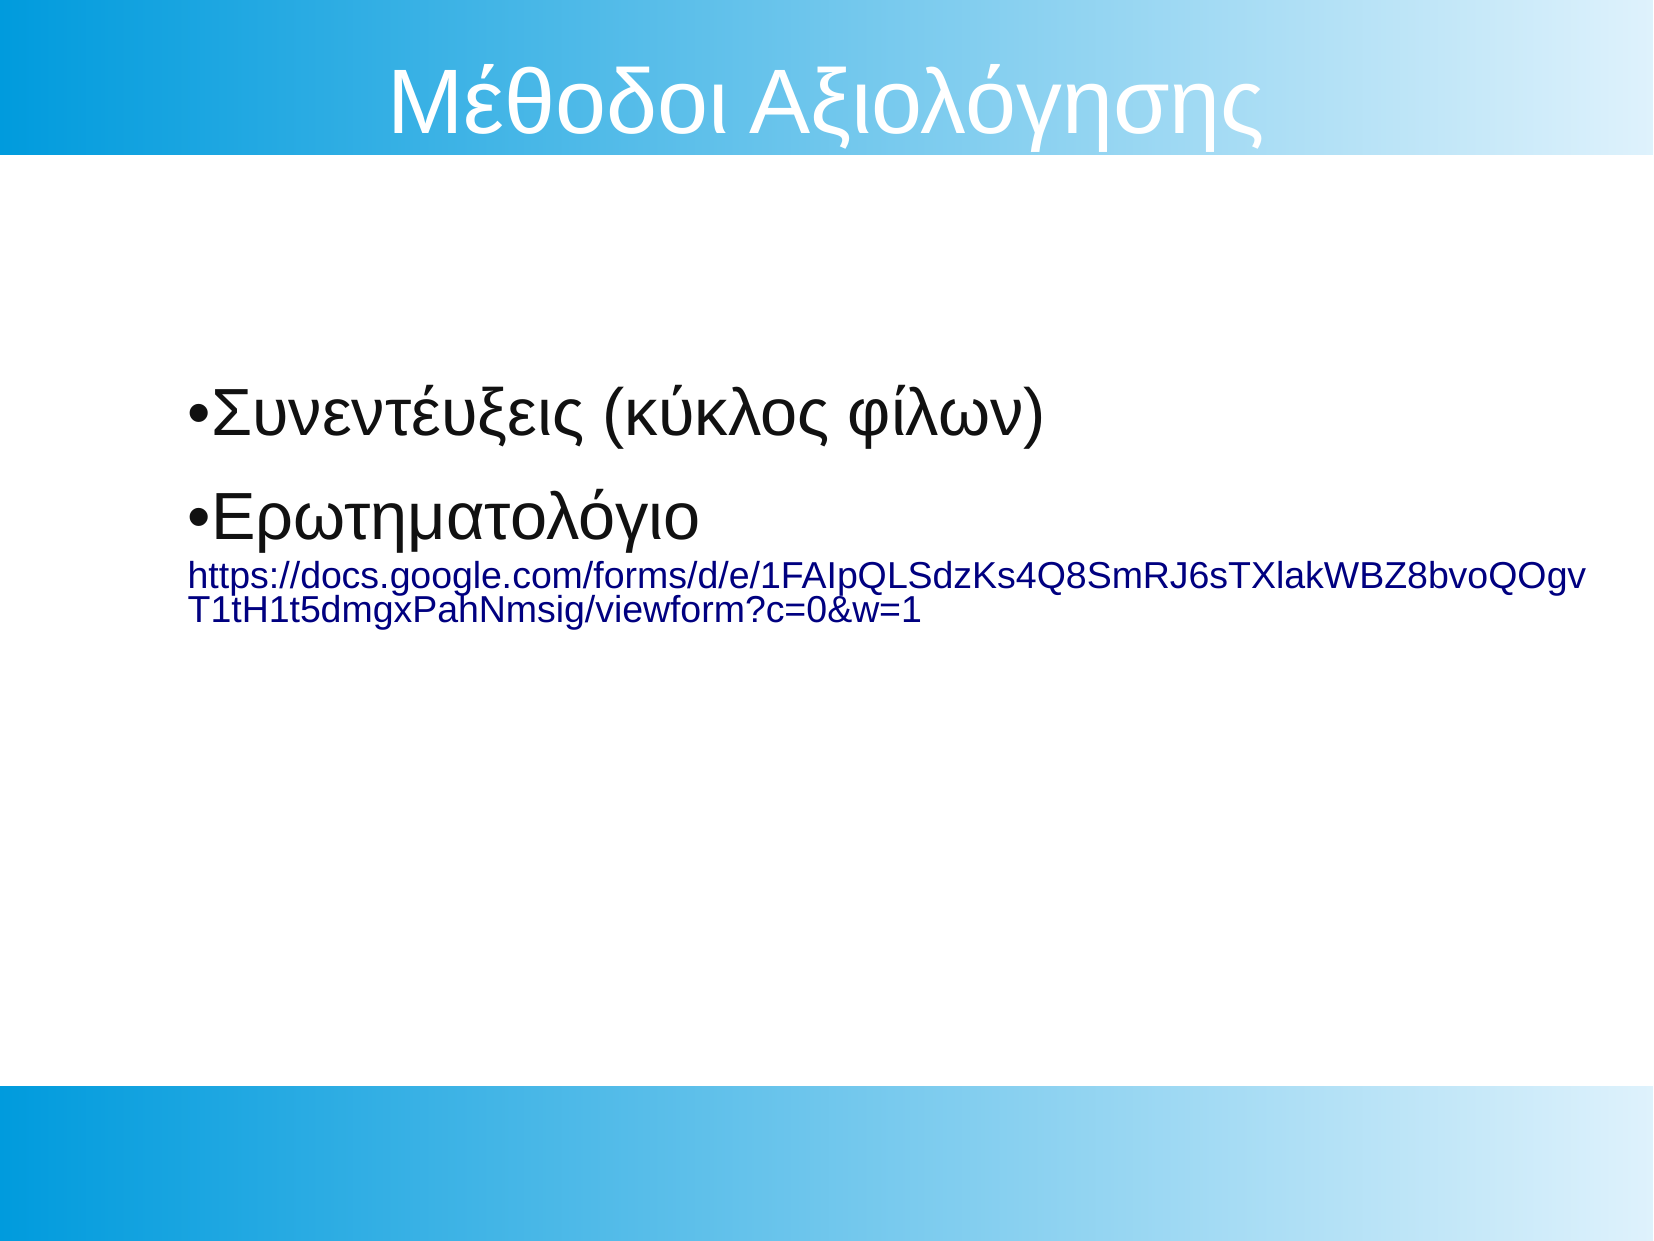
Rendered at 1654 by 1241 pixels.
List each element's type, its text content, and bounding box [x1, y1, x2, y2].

list •Συνεντέυξεις (κύκλος φίλων) •Ερωτηματολόγιοhttps://docs.google.com/forms/d/e/1FAIpQLSdzKs4Q8SmRJ6sTXlakWBZ8bvoQOgvT1tH1t5dmgxPahNmsig/viewform?c=0&w=1 [116, 375, 1606, 1095]
title Μέθοδοι Αξιολόγησης [82, 49, 1571, 155]
